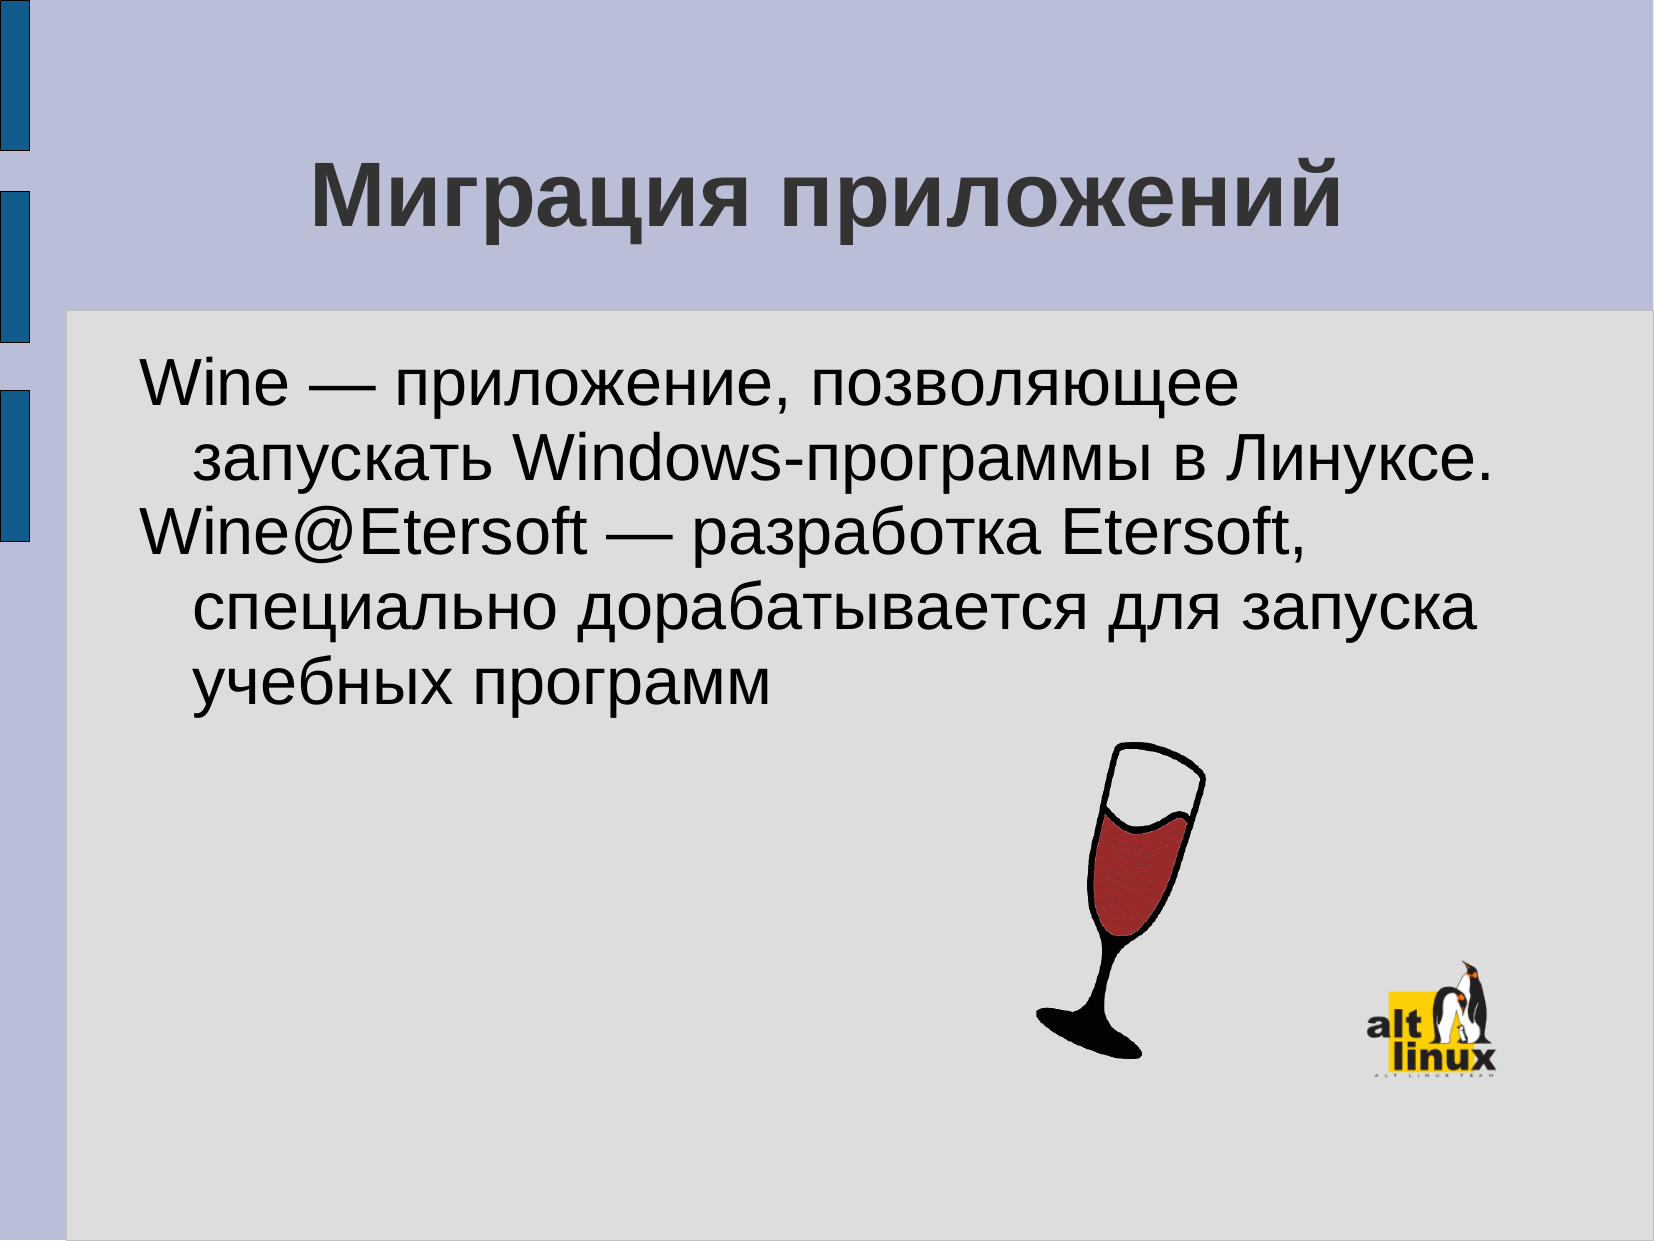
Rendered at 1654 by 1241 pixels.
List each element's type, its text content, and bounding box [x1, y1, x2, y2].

picture [1033, 738, 1211, 1063]
list Wine — приложение, позволяющее запускать Windows-программы в Линуксе. Wine@Etersoft — разработка Etersoft, специально дорабатывается для запуска учебных программ [121, 344, 1534, 1112]
title Миграция приложений [121, 98, 1534, 291]
